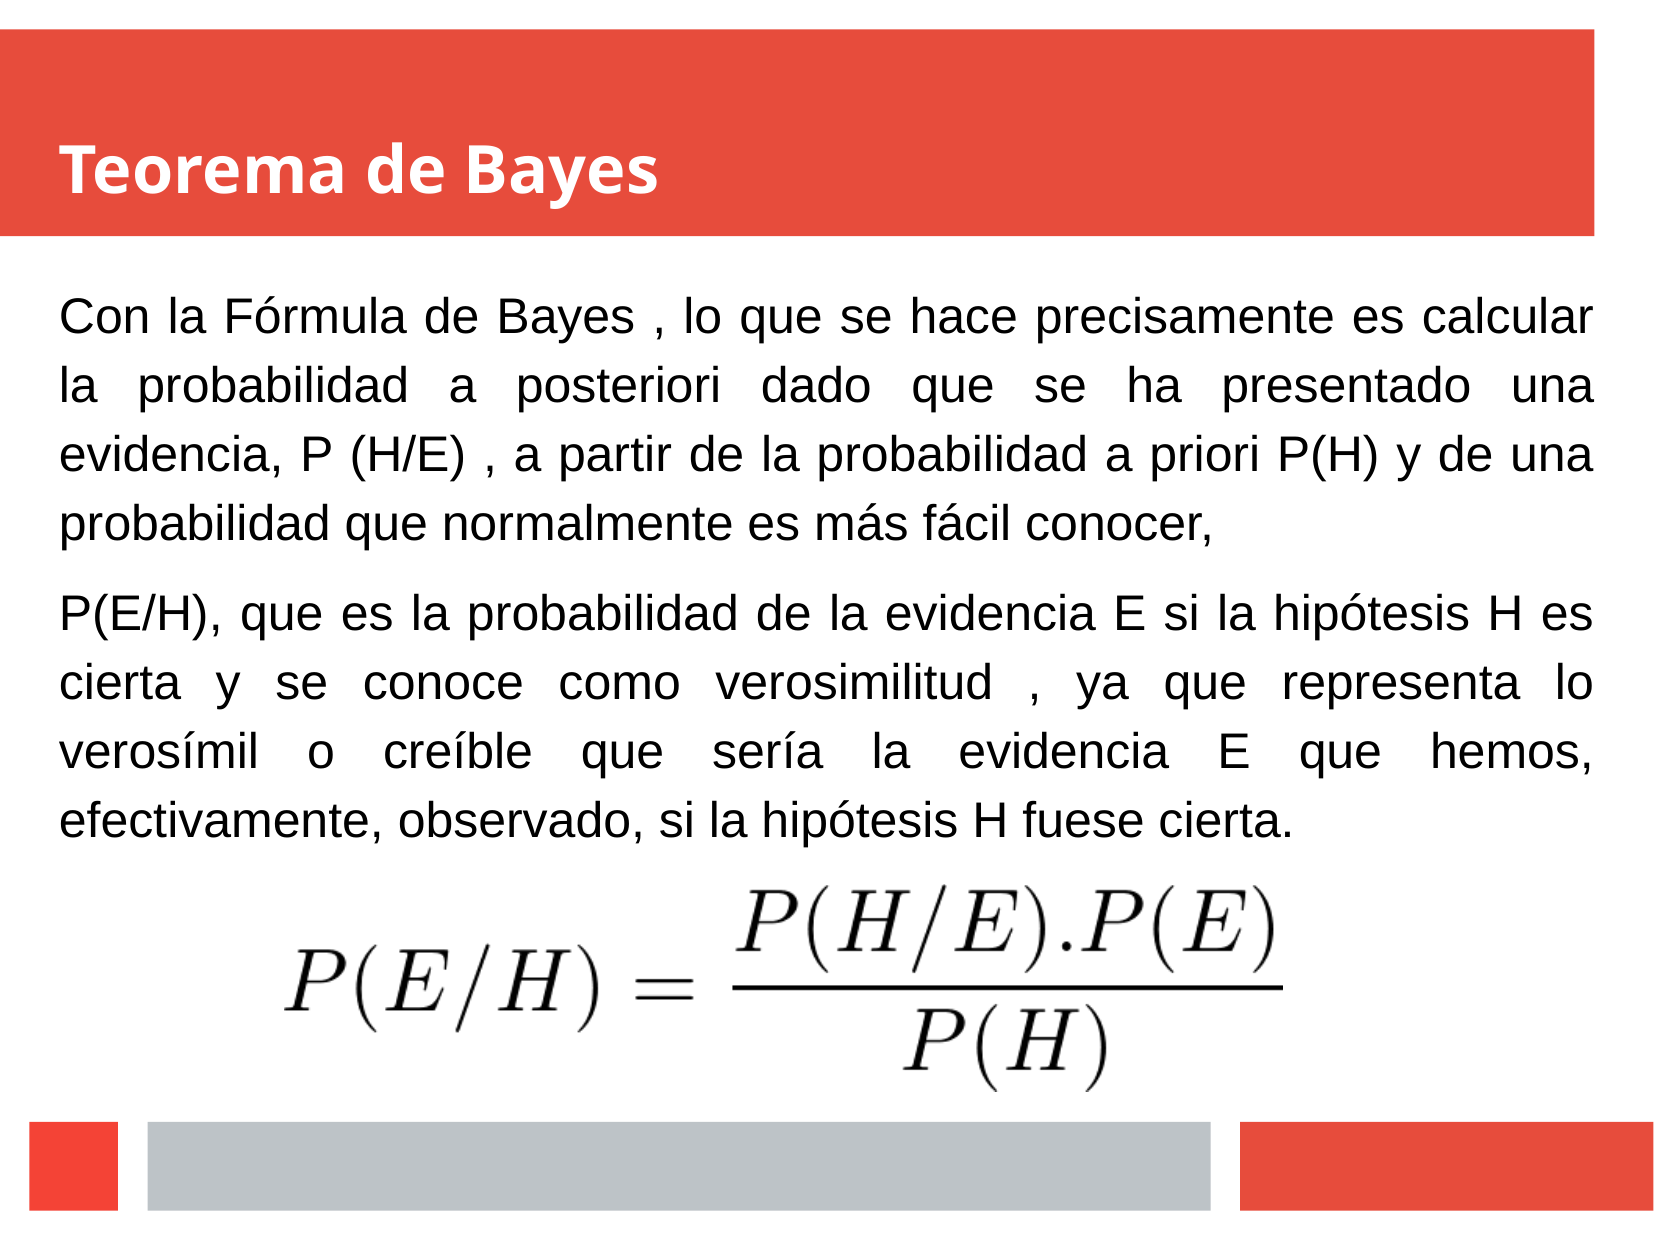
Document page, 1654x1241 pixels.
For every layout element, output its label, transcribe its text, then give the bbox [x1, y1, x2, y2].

text_box Con la Fórmula de Bayes , lo que se hace precisamente es calcular la probabilidad a posteriori dado que se ha presentado una evidencia, P (H/E) , a partir de la probabilidad a priori P(H) y de una probabilidad que normalmente es más fácil conocer, P(E/H), que es la probabilidad de la evidencia E si la hipótesis H es cierta y se conoce como verosimilitud , ya que representa lo verosímil o creíble que sería la evidencia E que hemos, efectivamente, observado, si la hipótesis H fuese cierta. [58, 274, 1595, 641]
text_box Teorema de Bayes [58, 58, 1595, 207]
picture [284, 884, 1283, 1092]
